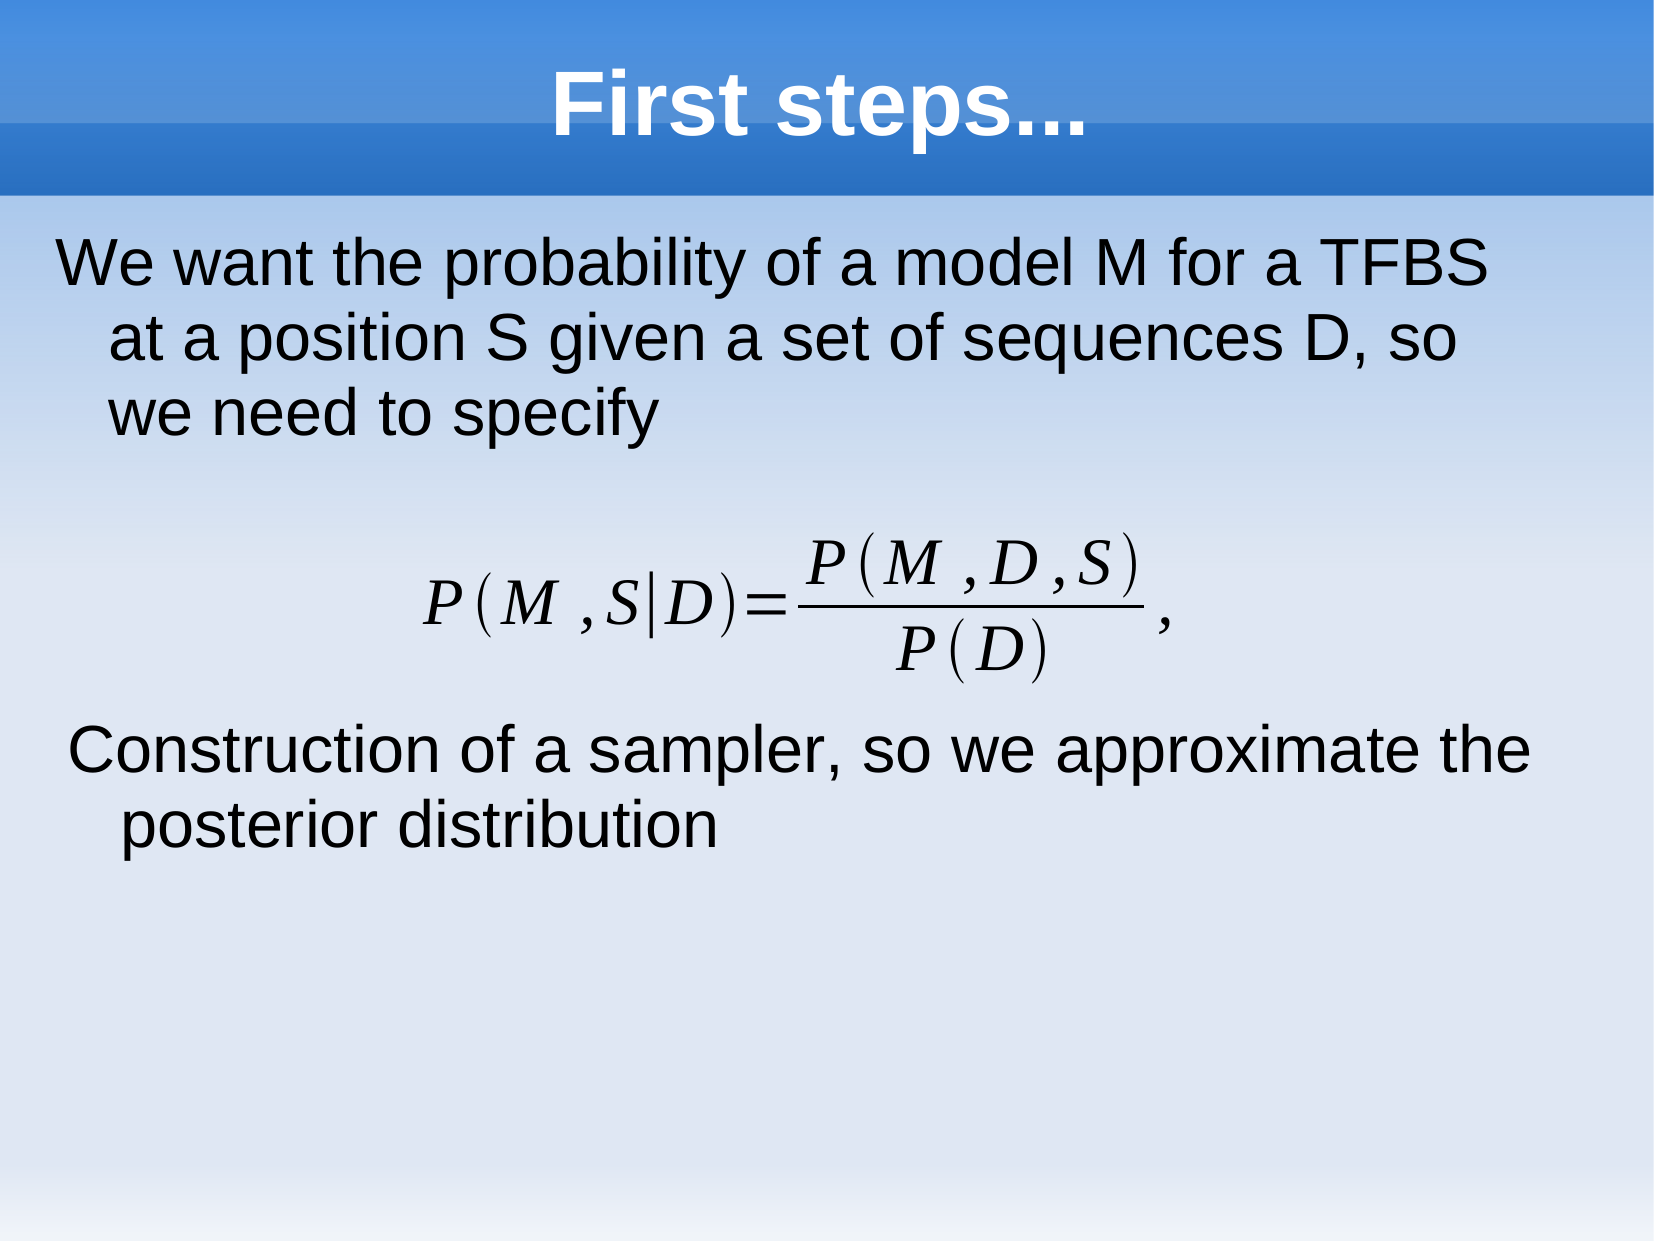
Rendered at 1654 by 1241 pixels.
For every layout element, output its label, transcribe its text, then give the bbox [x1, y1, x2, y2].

chart [412, 525, 1181, 688]
title First steps... [76, 7, 1565, 200]
picture [0, 0, 1654, 1241]
list Construction of a sampler, so we approximate the posterior distribution [49, 712, 1538, 863]
list We want the probability of a model M for a TFBS at a position S given a set of sequences D, so we need to specify [37, 225, 1526, 450]
